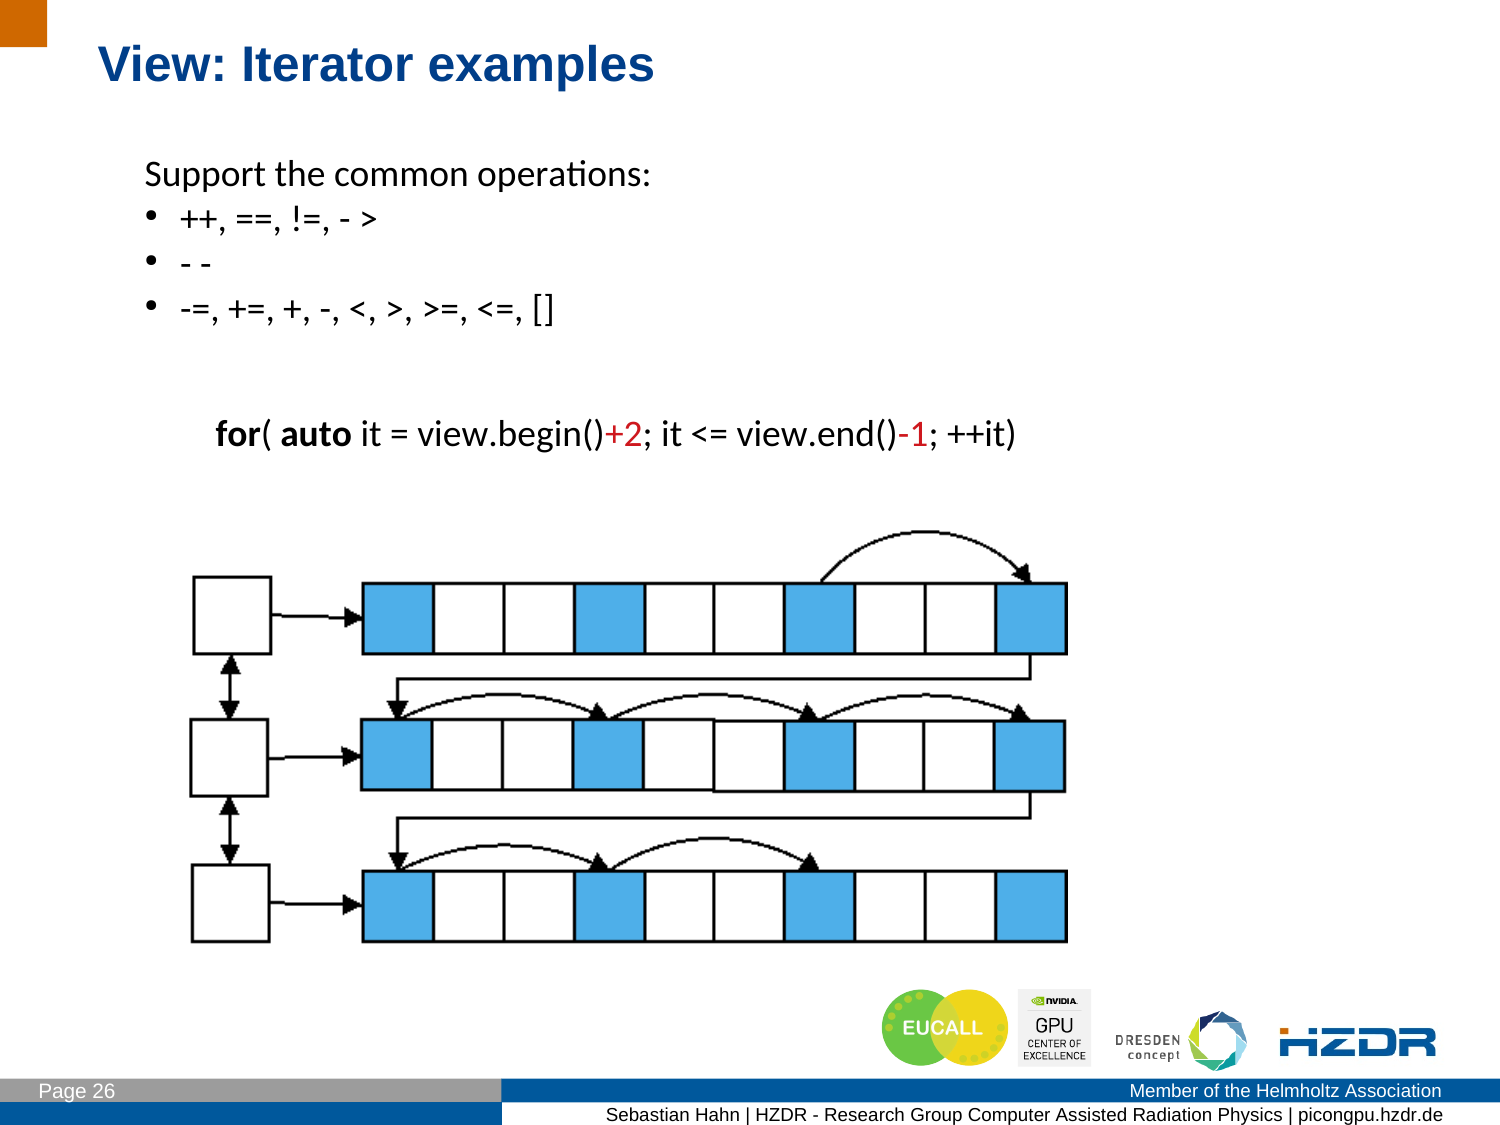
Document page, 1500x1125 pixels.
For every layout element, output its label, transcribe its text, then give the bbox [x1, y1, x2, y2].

text_box Support the common operations: ++, ==, !=, - > - - -=, +=, +, -, <, >, >=, <=, [] [129, 141, 1005, 382]
picture [1257, 1011, 1453, 1073]
picture [188, 529, 1068, 945]
text_box for( auto it = view.begin()+2; it <= view.end()-1; ++it) [200, 401, 1154, 662]
picture [1116, 1011, 1247, 1071]
list View: Iterator examples [82, 23, 1430, 178]
picture [874, 980, 1099, 1075]
